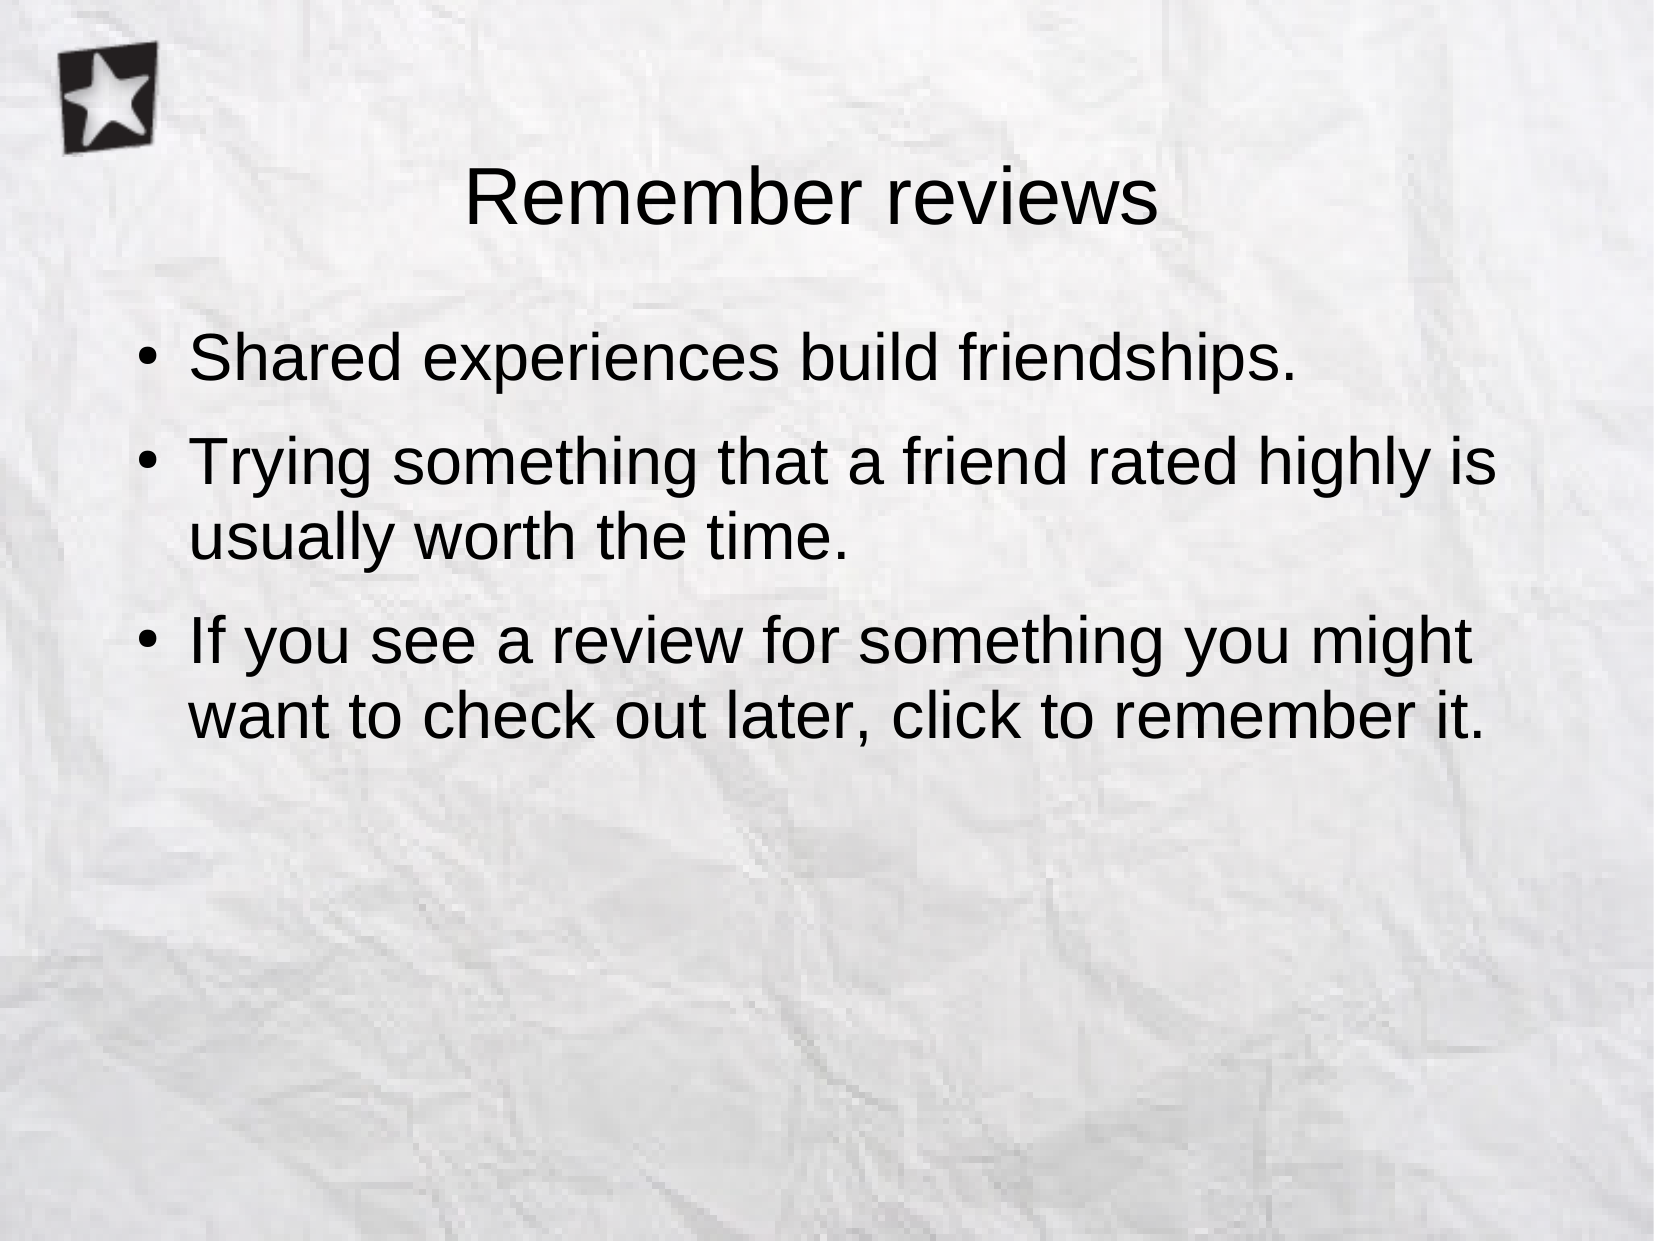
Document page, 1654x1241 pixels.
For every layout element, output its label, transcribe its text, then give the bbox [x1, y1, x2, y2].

title Remember reviews [118, 112, 1506, 281]
picture [0, 0, 1654, 1241]
list Shared experiences build friendships. Trying something that a friend rated highly is usually worth the time. If you see a review for something you might want to check out later, click to remember it. [118, 319, 1571, 1040]
